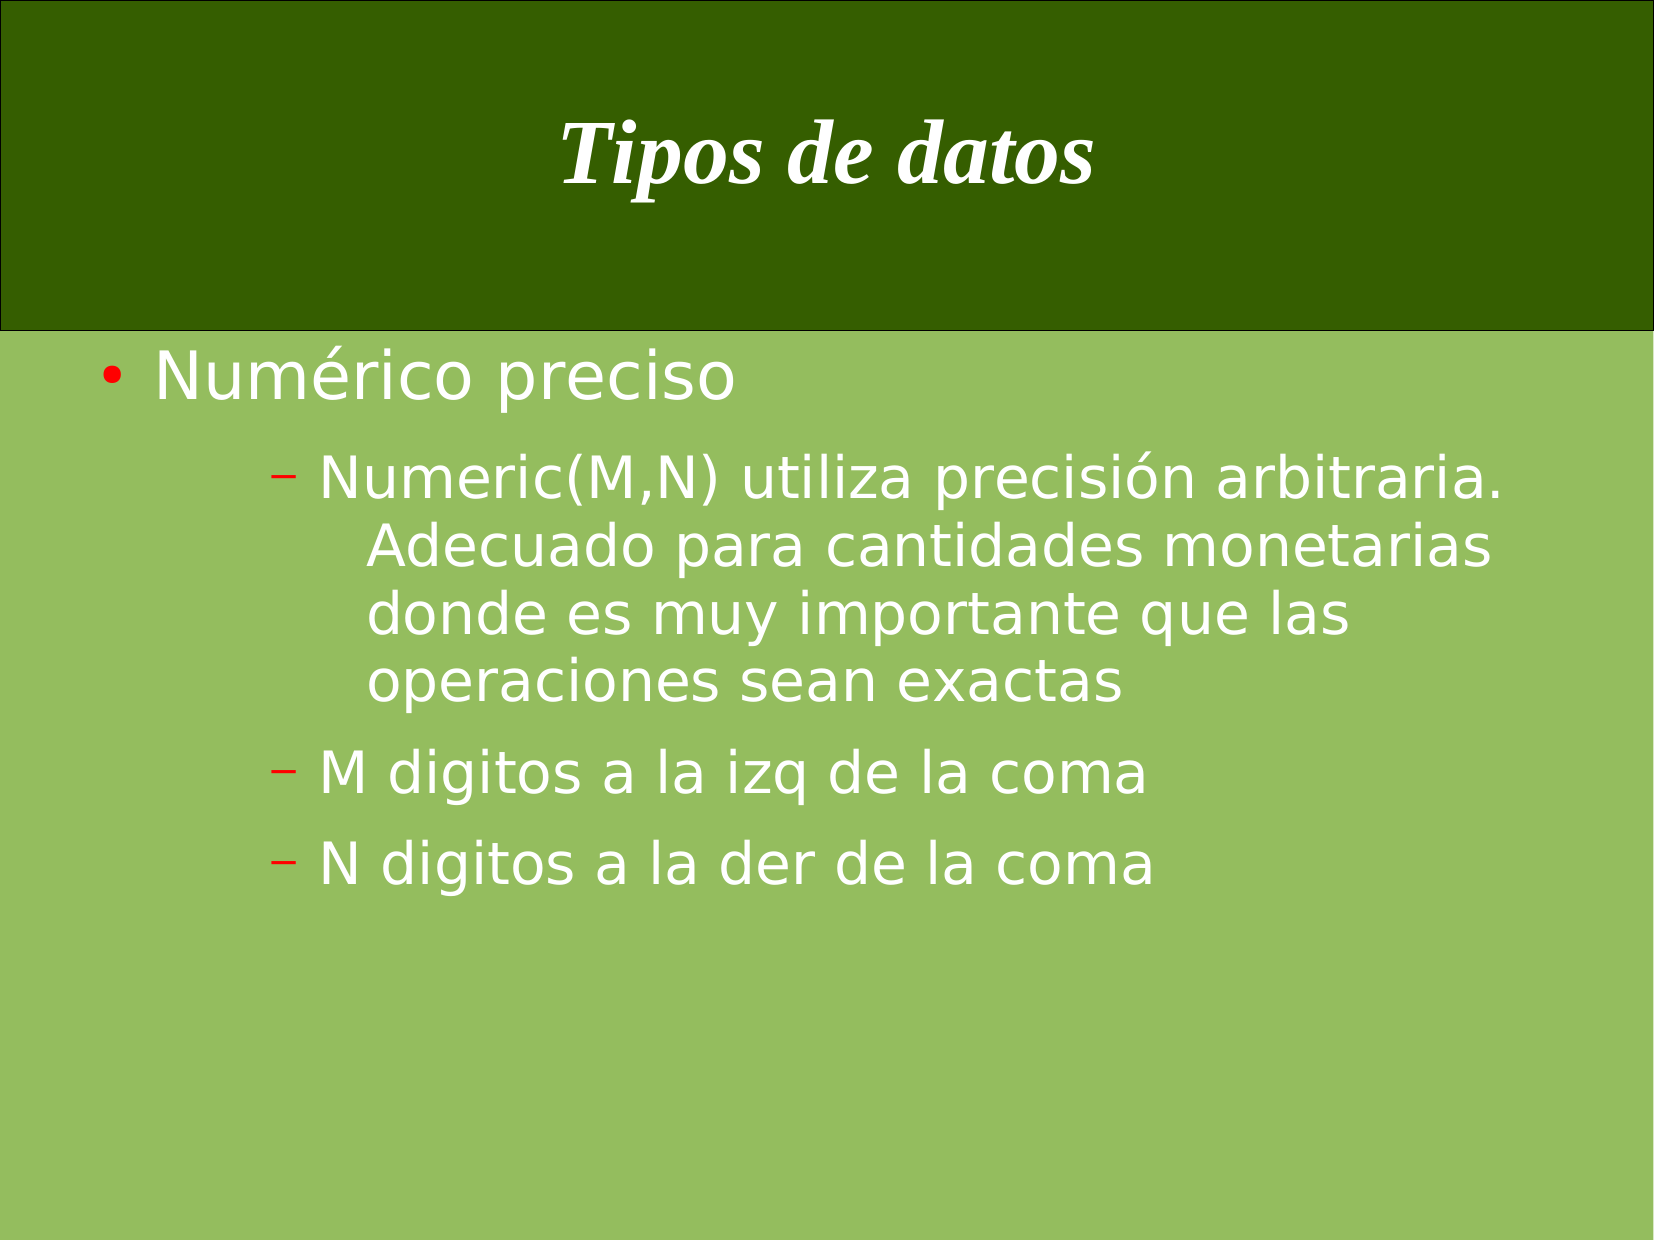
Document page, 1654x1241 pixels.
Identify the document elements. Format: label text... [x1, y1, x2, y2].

title Tipos de datos [82, 49, 1571, 257]
list Numérico preciso Numeric(M,N) utiliza precisión arbitraria. Adecuado para cantidades monetarias donde es muy importante que las operaciones sean exactas M digitos a la izq de la coma N digitos a la der de la coma [82, 337, 1571, 1057]
